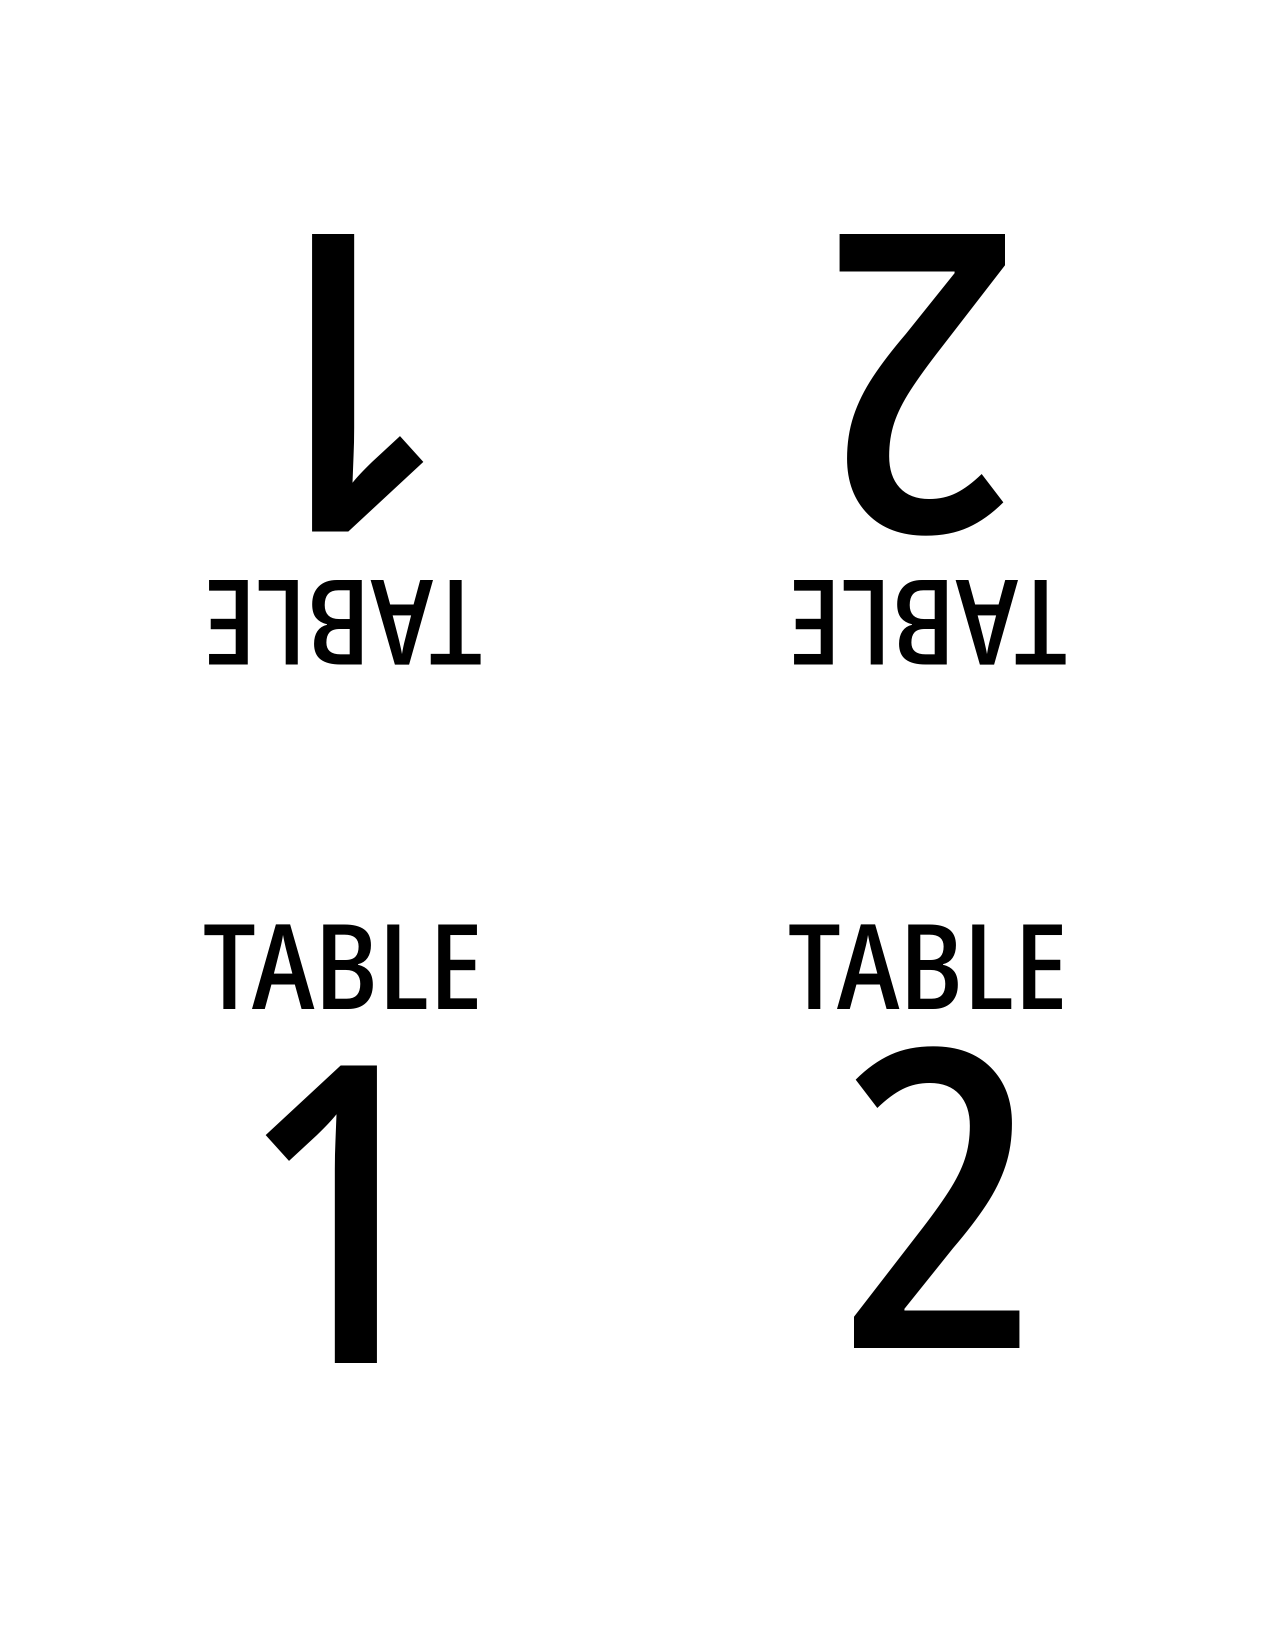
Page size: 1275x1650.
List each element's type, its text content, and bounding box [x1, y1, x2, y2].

text_box 1 [225, 910, 455, 1493]
subtitle TABLE [60, 840, 627, 1088]
text_box 2 [805, 105, 1036, 688]
text_box TABLE [645, 502, 1212, 751]
text_box TABLE [60, 502, 627, 751]
text_box TABLE [645, 840, 1212, 1088]
text_box 1 [235, 105, 466, 688]
text_box 2 [825, 895, 1055, 1478]
